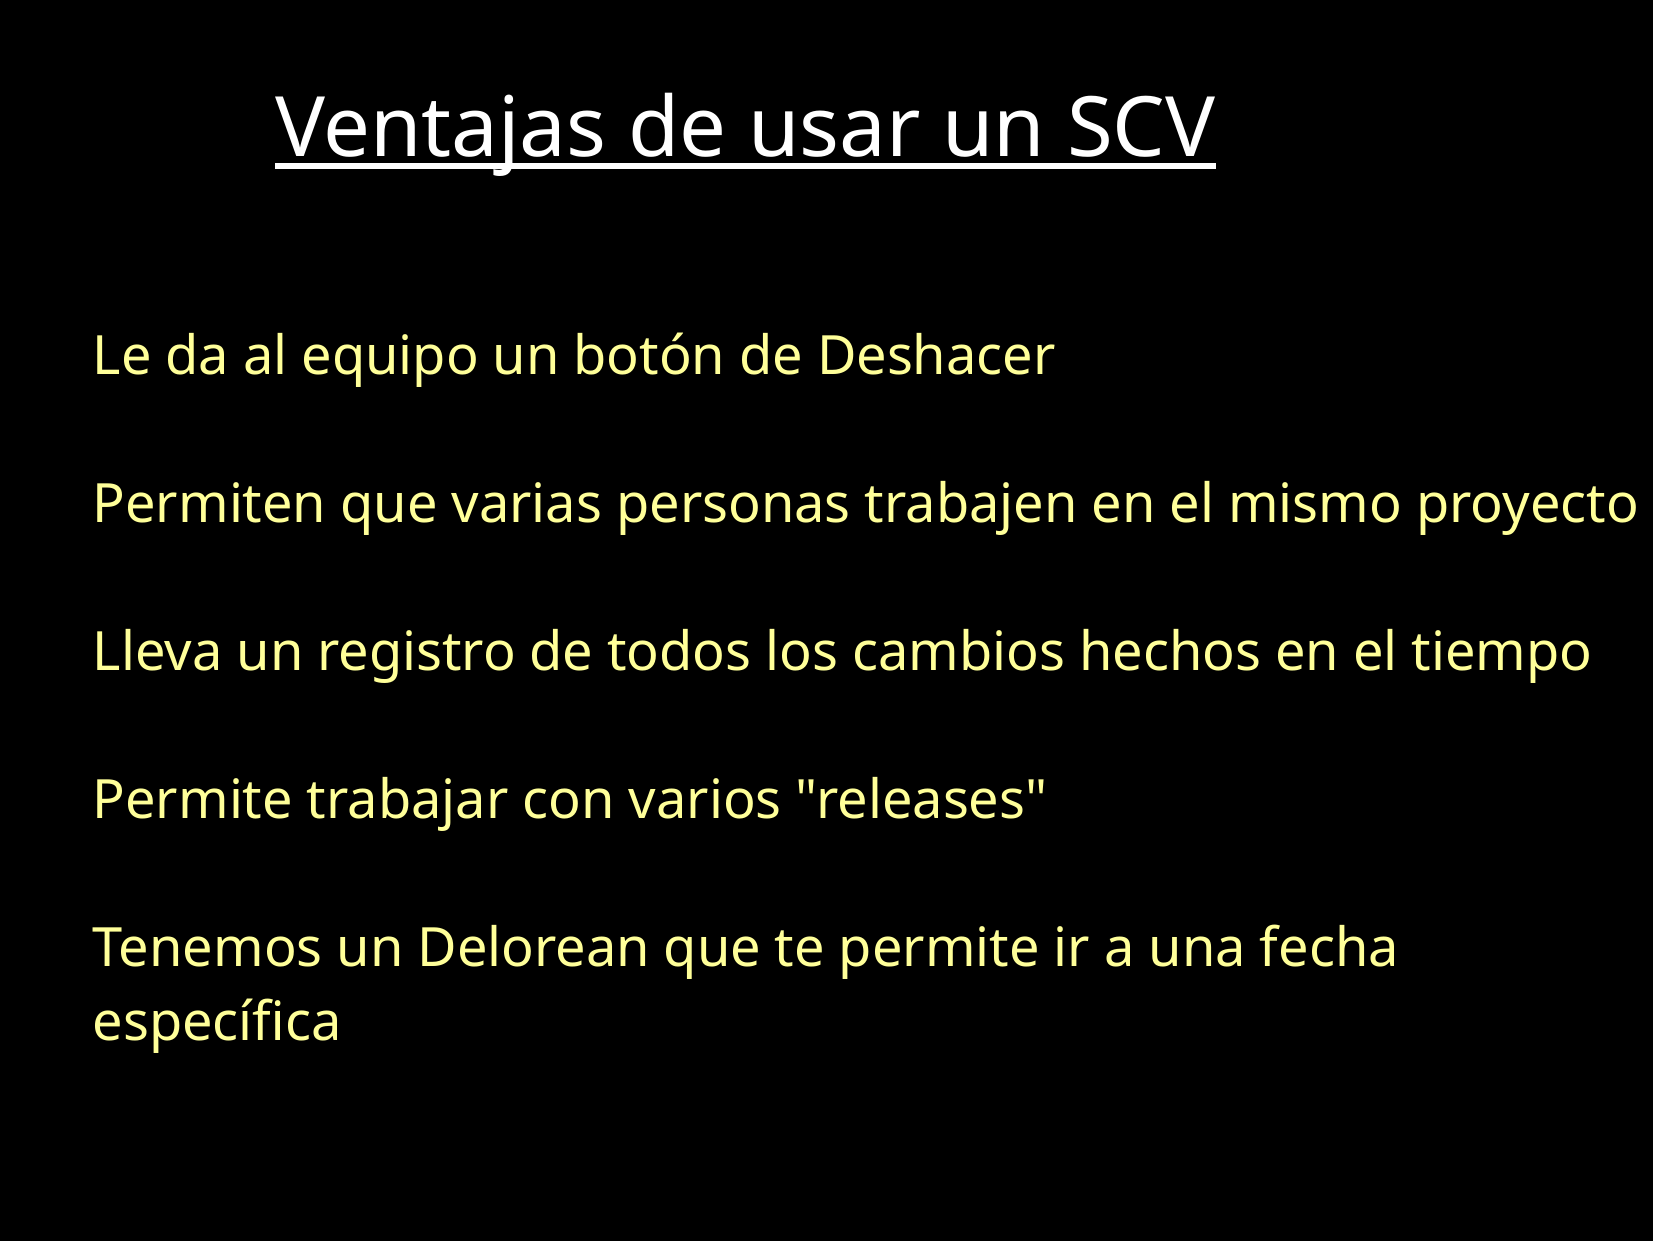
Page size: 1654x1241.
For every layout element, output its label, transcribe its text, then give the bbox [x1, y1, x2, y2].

text_box Ventajas de usar un SCV [225, 60, 1653, 183]
text_box Le da al equipo un botón de Deshacer Permiten que varias personas trabajen en el mismo proyecto Lleva un registro de todos los cambios hechos en el tiempo Permite trabajar con varios "releases" Tenemos un Delorean que te permite ir a una fecha específica [77, 309, 1653, 982]
